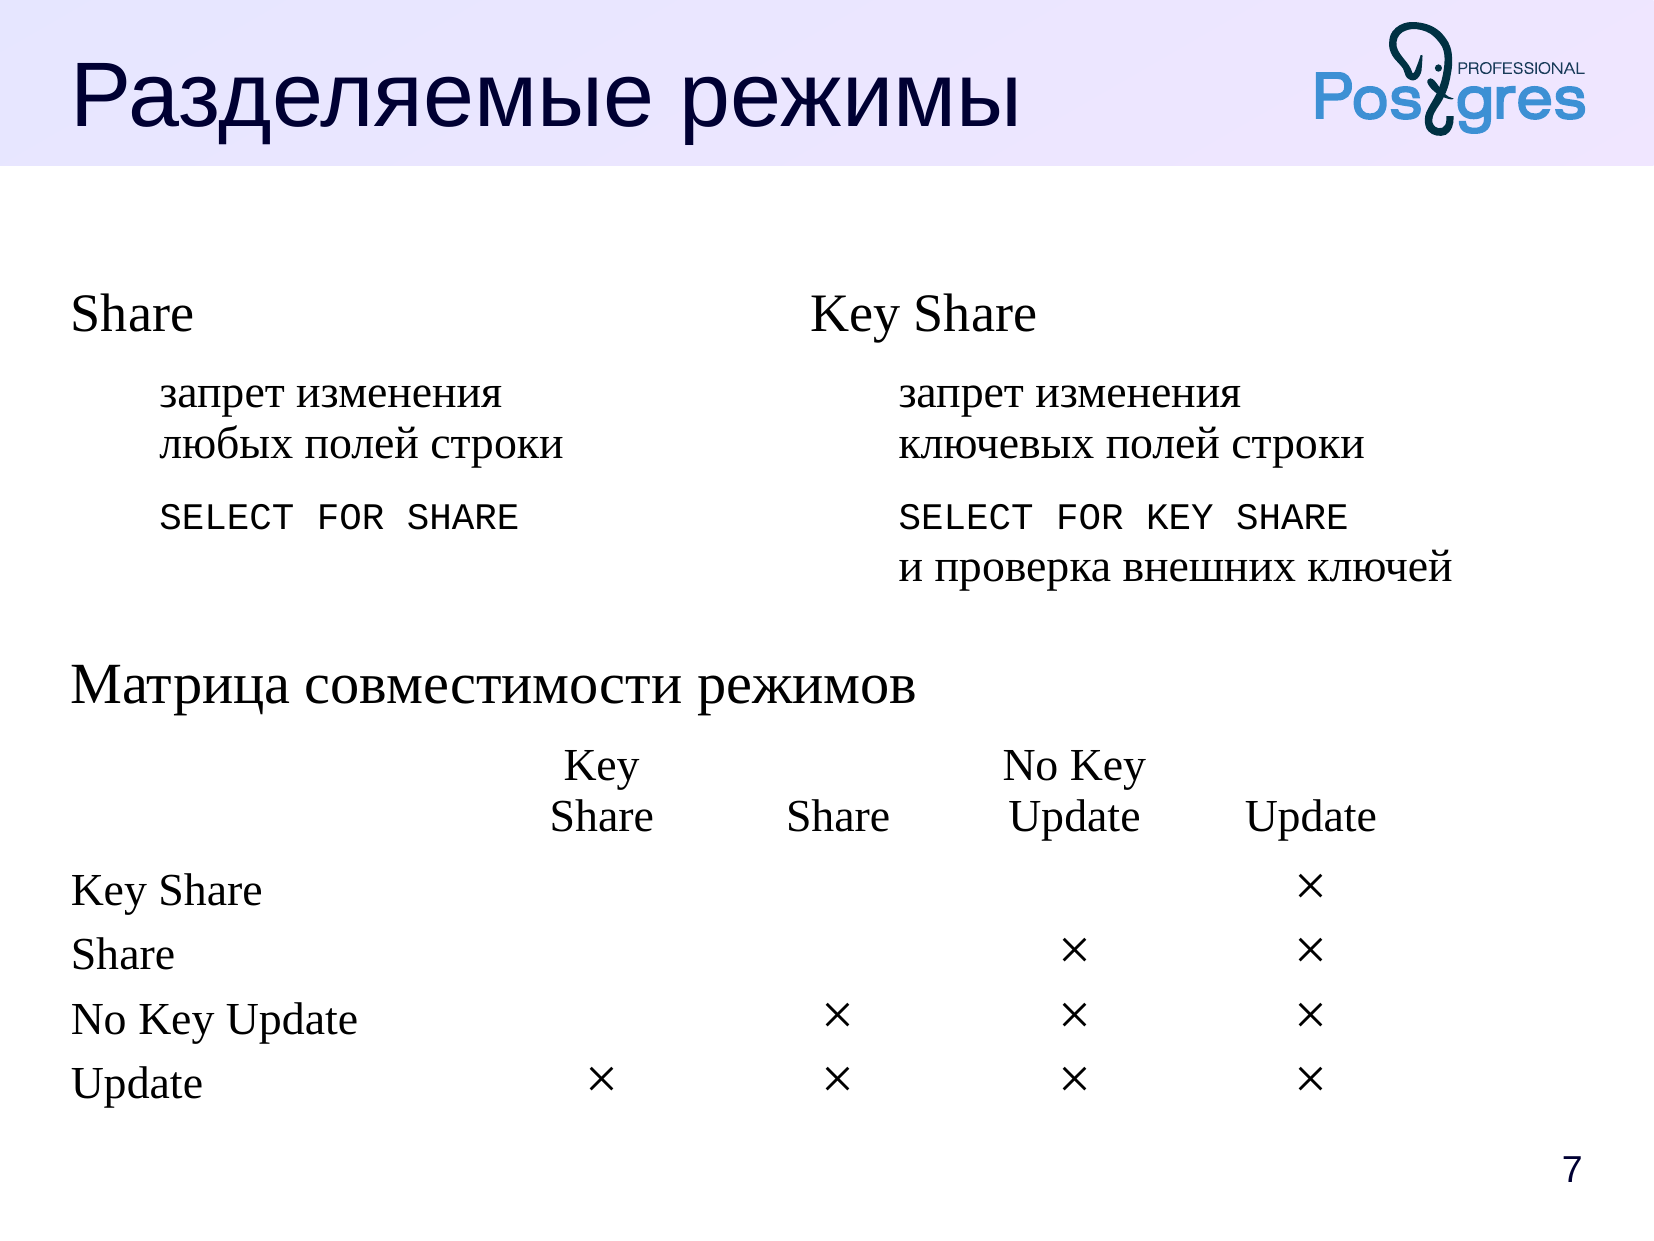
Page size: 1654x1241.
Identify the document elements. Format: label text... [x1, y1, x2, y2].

list Share Key Share запрет изменения запрет изменения любых полей строки ключевых полей строки SELECT FOR SHARE SELECT FOR KEY SHARE и проверка внешних ключей Матрица совместимости режимов Key No Key Share Share Update Update Key Share × Share × × No Key Update × × × Update × × × × [70, 283, 1583, 1141]
title Разделяемые режимы [70, 43, 1241, 147]
